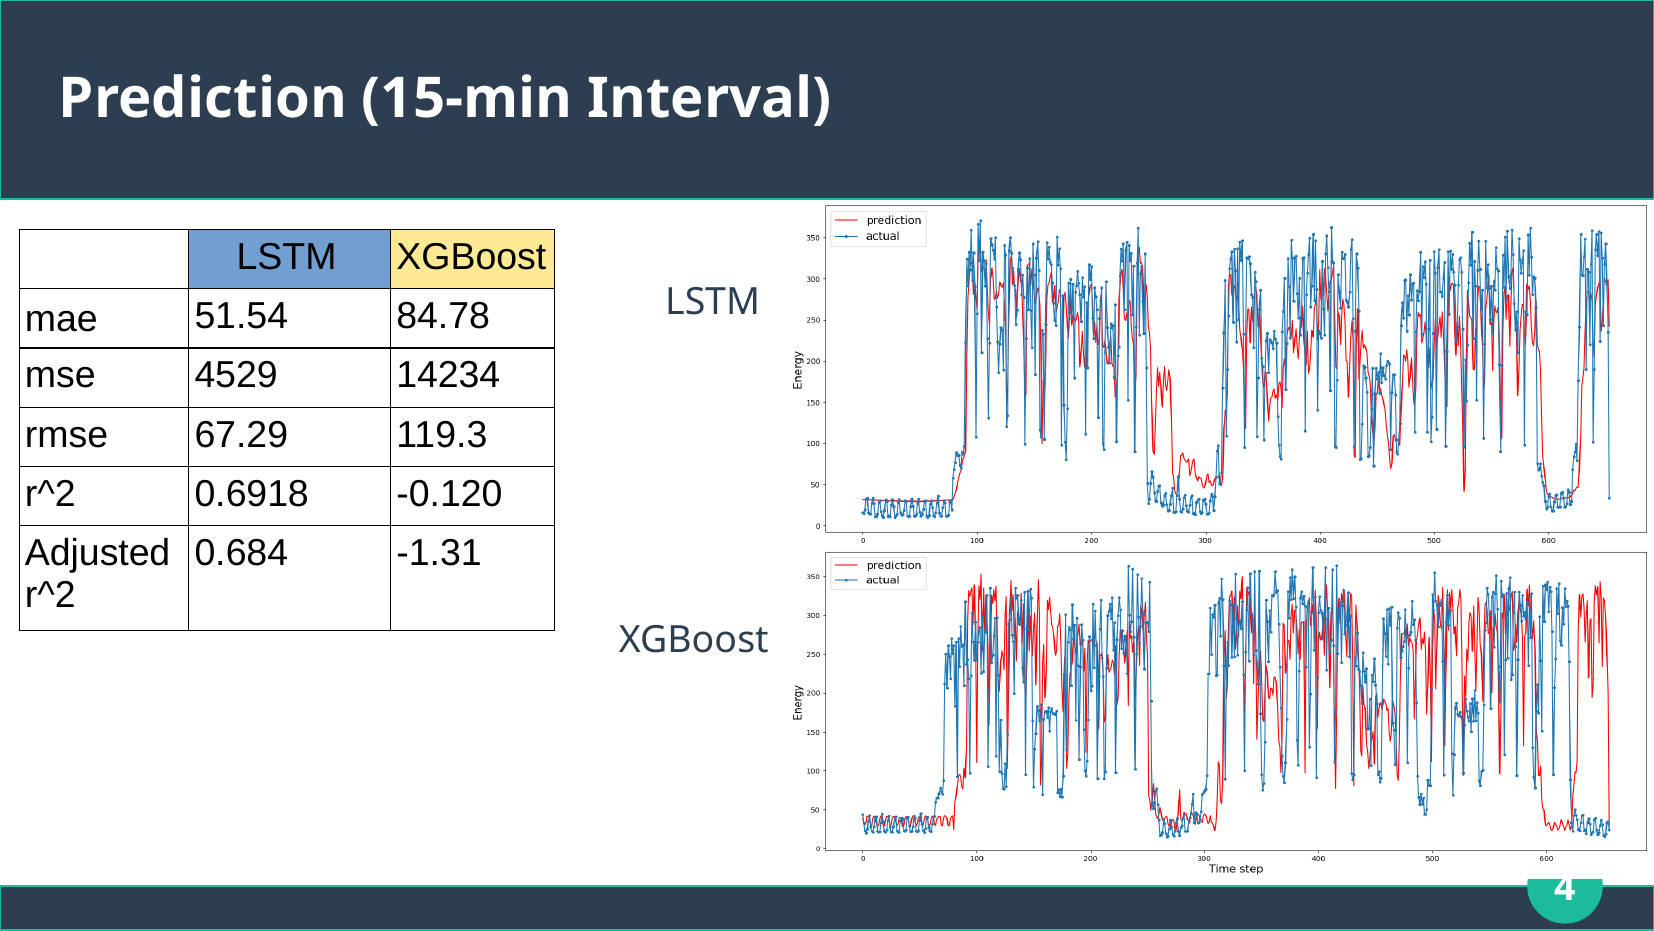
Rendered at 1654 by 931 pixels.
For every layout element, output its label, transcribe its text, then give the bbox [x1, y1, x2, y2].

text_box XGBoost [600, 579, 788, 696]
table_cell mae [20, 289, 188, 347]
table_cell r^2 [20, 467, 188, 525]
table_cell 0.6918 [189, 467, 390, 525]
table_cell mse [20, 349, 188, 407]
table_header LSTM [189, 230, 390, 288]
picture [787, 200, 1651, 879]
table_cell -0.120 [391, 467, 554, 525]
table_header [20, 230, 188, 288]
table_cell 84.78 [391, 289, 554, 347]
table_cell -1.31 [391, 526, 554, 630]
title Prediction (15-min Interval) [59, 37, 1595, 155]
table_cell 51.54 [189, 289, 390, 347]
table_cell 119.3 [391, 408, 554, 466]
table_cell 0.684 [189, 526, 390, 630]
text_box LSTM [637, 262, 788, 338]
table_header XGBoost [391, 230, 554, 288]
table_cell rmse [20, 408, 188, 466]
table_cell 67.29 [189, 408, 390, 466]
table_cell Adjusted r^2 [20, 526, 188, 630]
table_cell 14234 [391, 349, 554, 407]
table_cell 4529 [189, 349, 390, 407]
